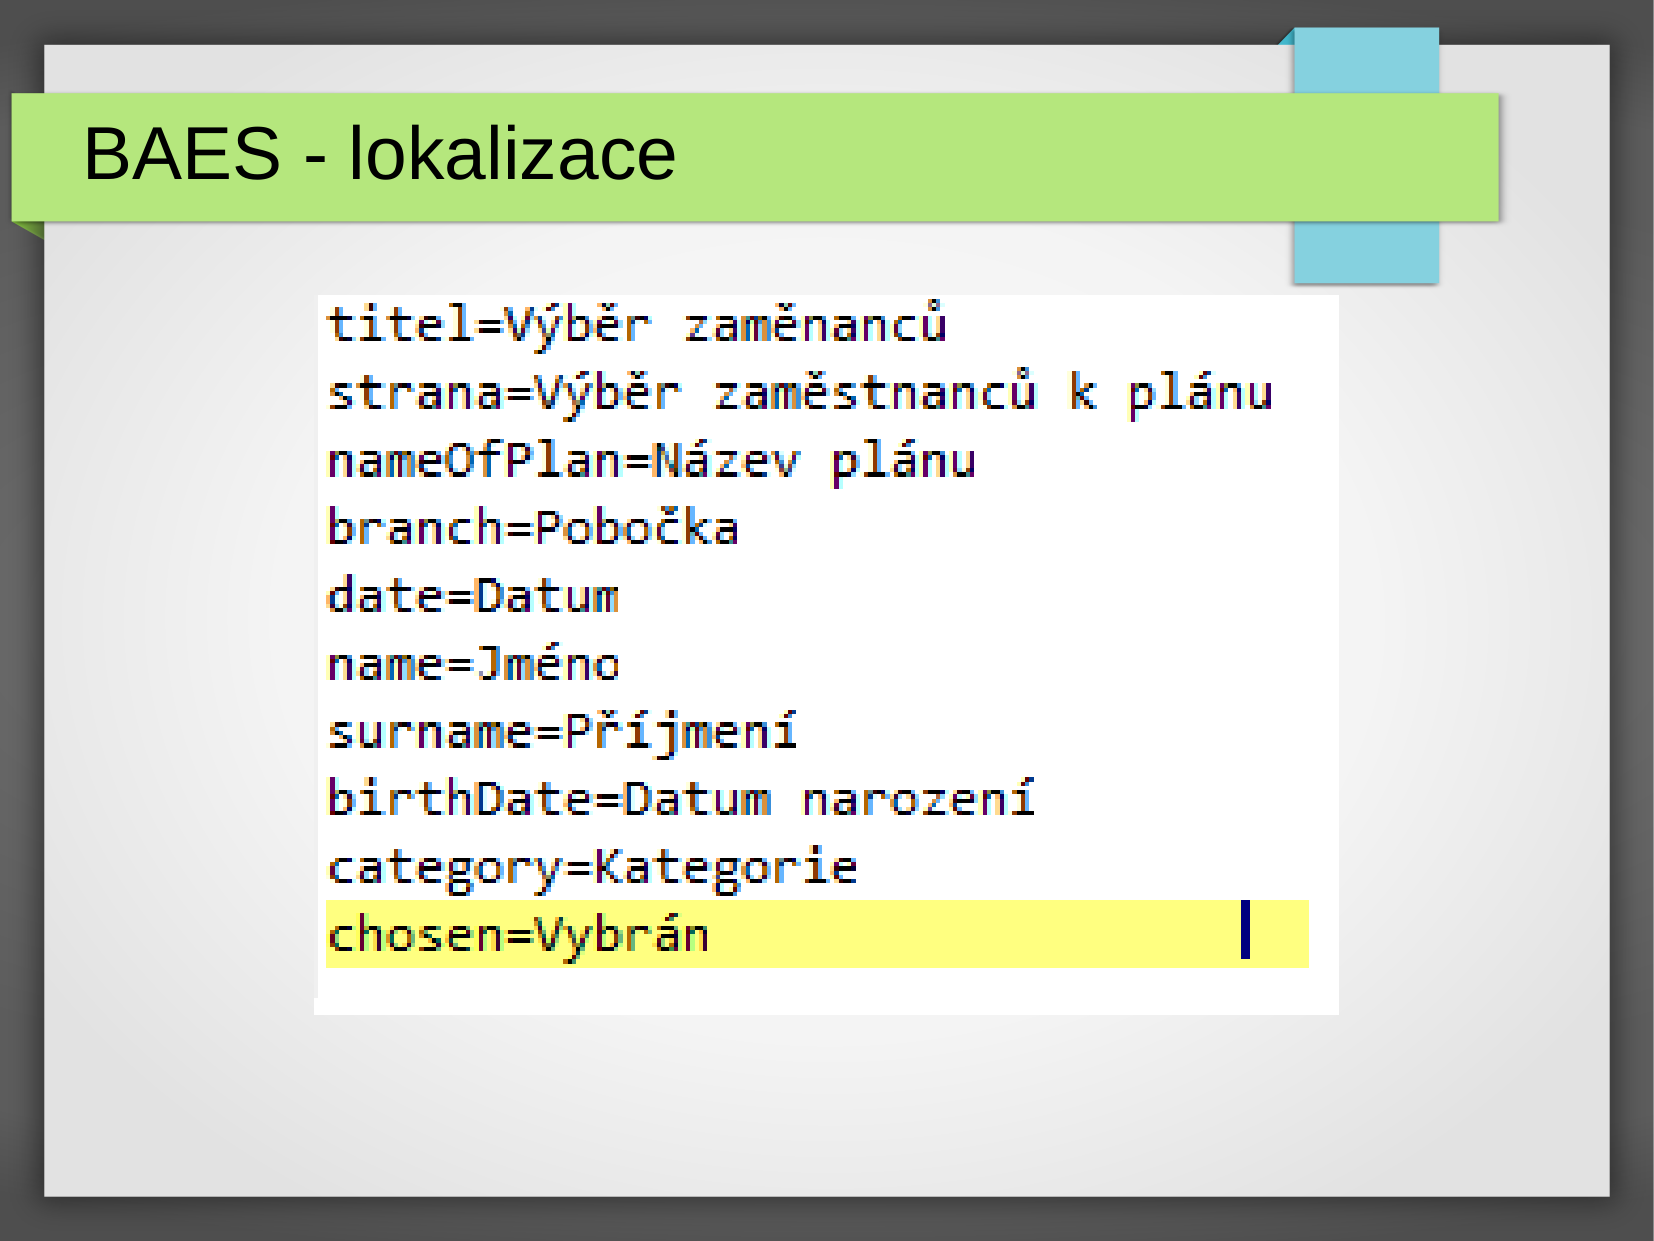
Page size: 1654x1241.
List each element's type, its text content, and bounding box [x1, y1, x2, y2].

picture [0, 0, 1654, 1241]
title BAES - lokalizace [82, 94, 1264, 213]
